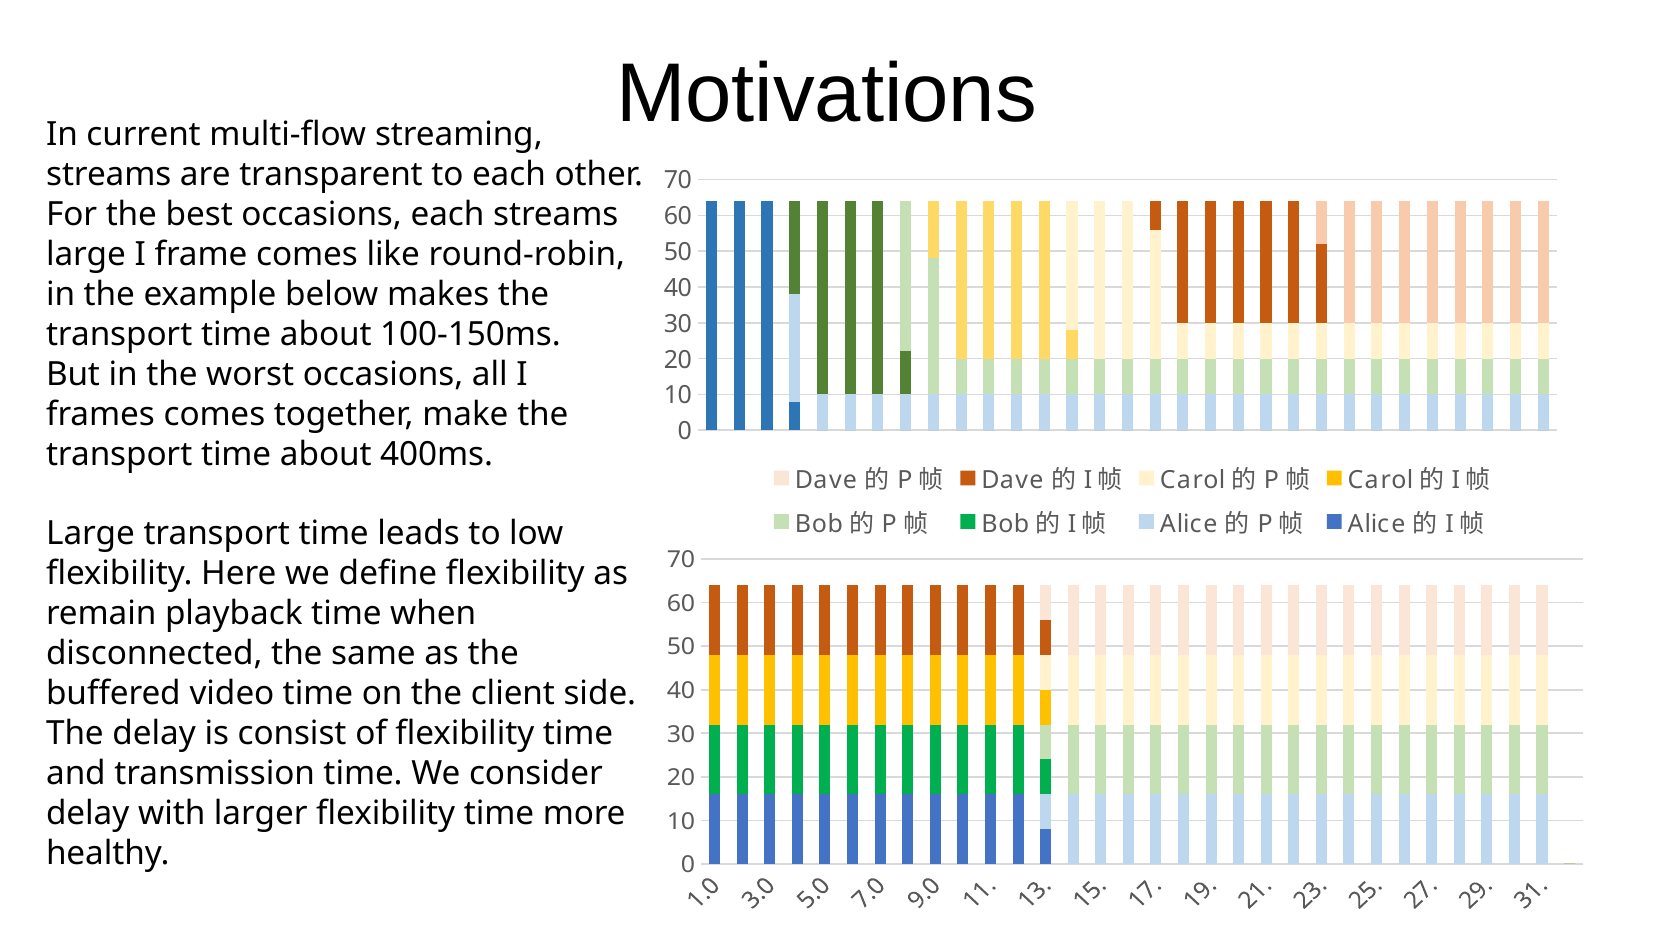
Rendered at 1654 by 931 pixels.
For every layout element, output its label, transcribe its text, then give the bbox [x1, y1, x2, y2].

title Motivations [82, 15, 1571, 156]
picture [765, 453, 1499, 547]
chart [660, 511, 1606, 916]
chart [661, 156, 1576, 454]
text_box In current multi-flow streaming, streams are transparent to each other. For the best occasions, each streams large I frame comes like round-robin, in the example below makes the transport time about 100-150ms. But in the worst occasions, all I frames comes together, make the transport time about 400ms. Large transport time leads to low flexibility. Here we define flexibility as remain playback time when disconnected, the same as the buffered video time on the client side. The delay is consist of flexibility time and transmission time. We consider delay with larger flexibility time more healthy. [31, 104, 661, 879]
